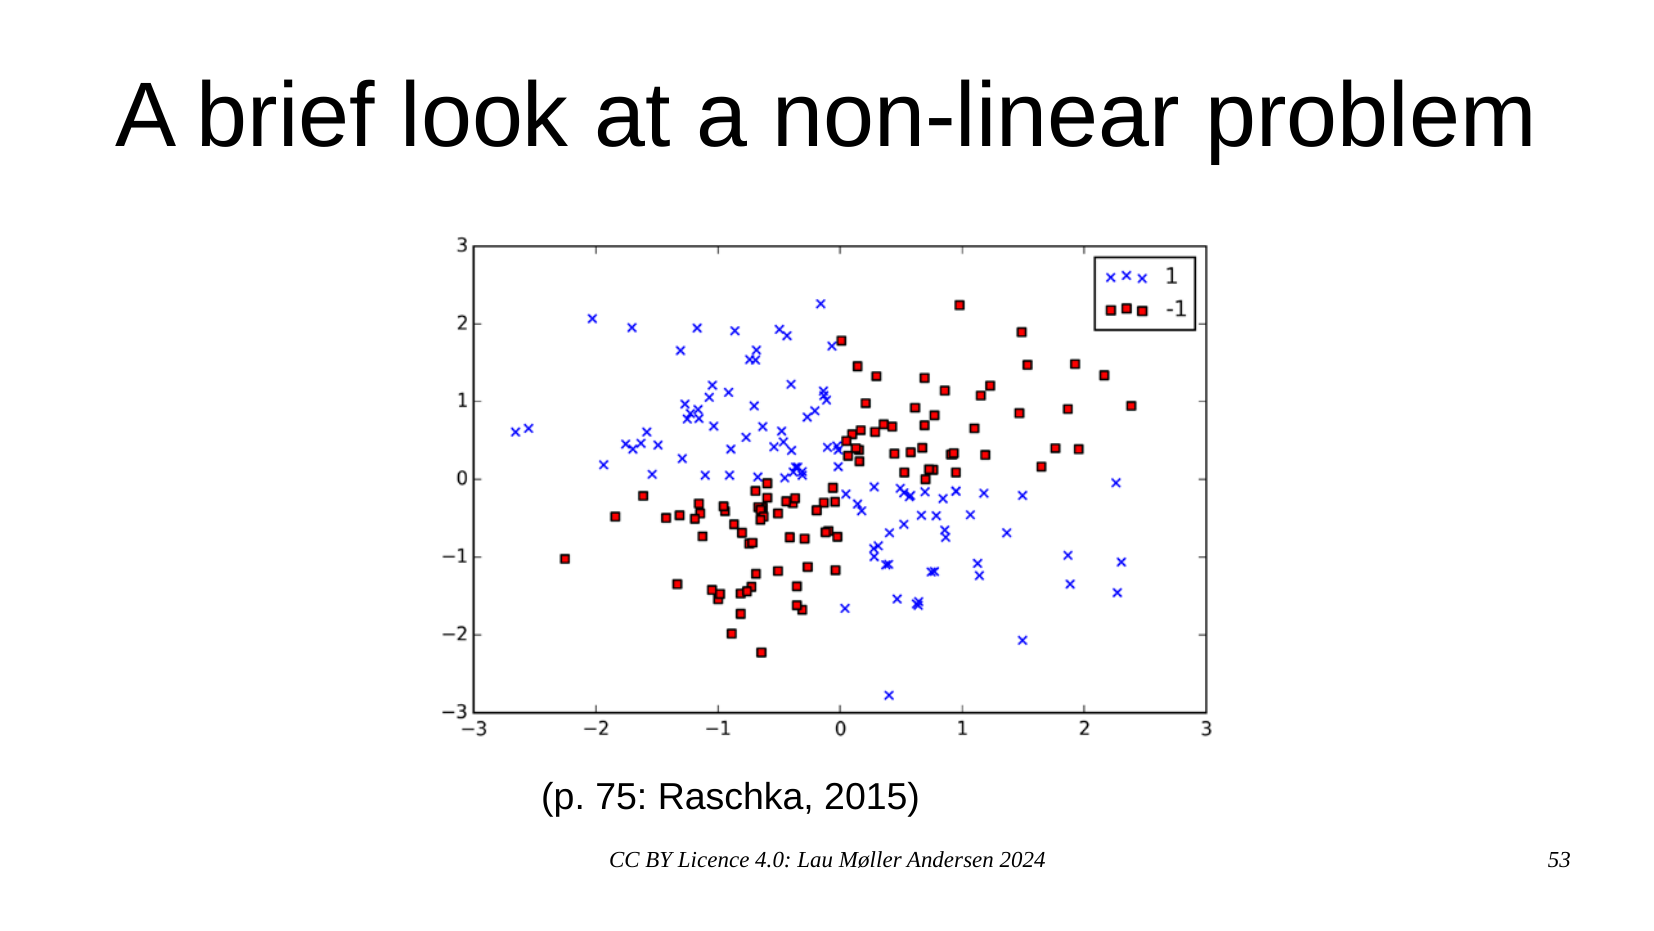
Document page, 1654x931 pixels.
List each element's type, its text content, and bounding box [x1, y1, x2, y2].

title A brief look at a non-linear problem [82, 37, 1571, 193]
text_box (p. 75: Raschka, 2015) [526, 767, 1052, 825]
picture [422, 217, 1231, 758]
